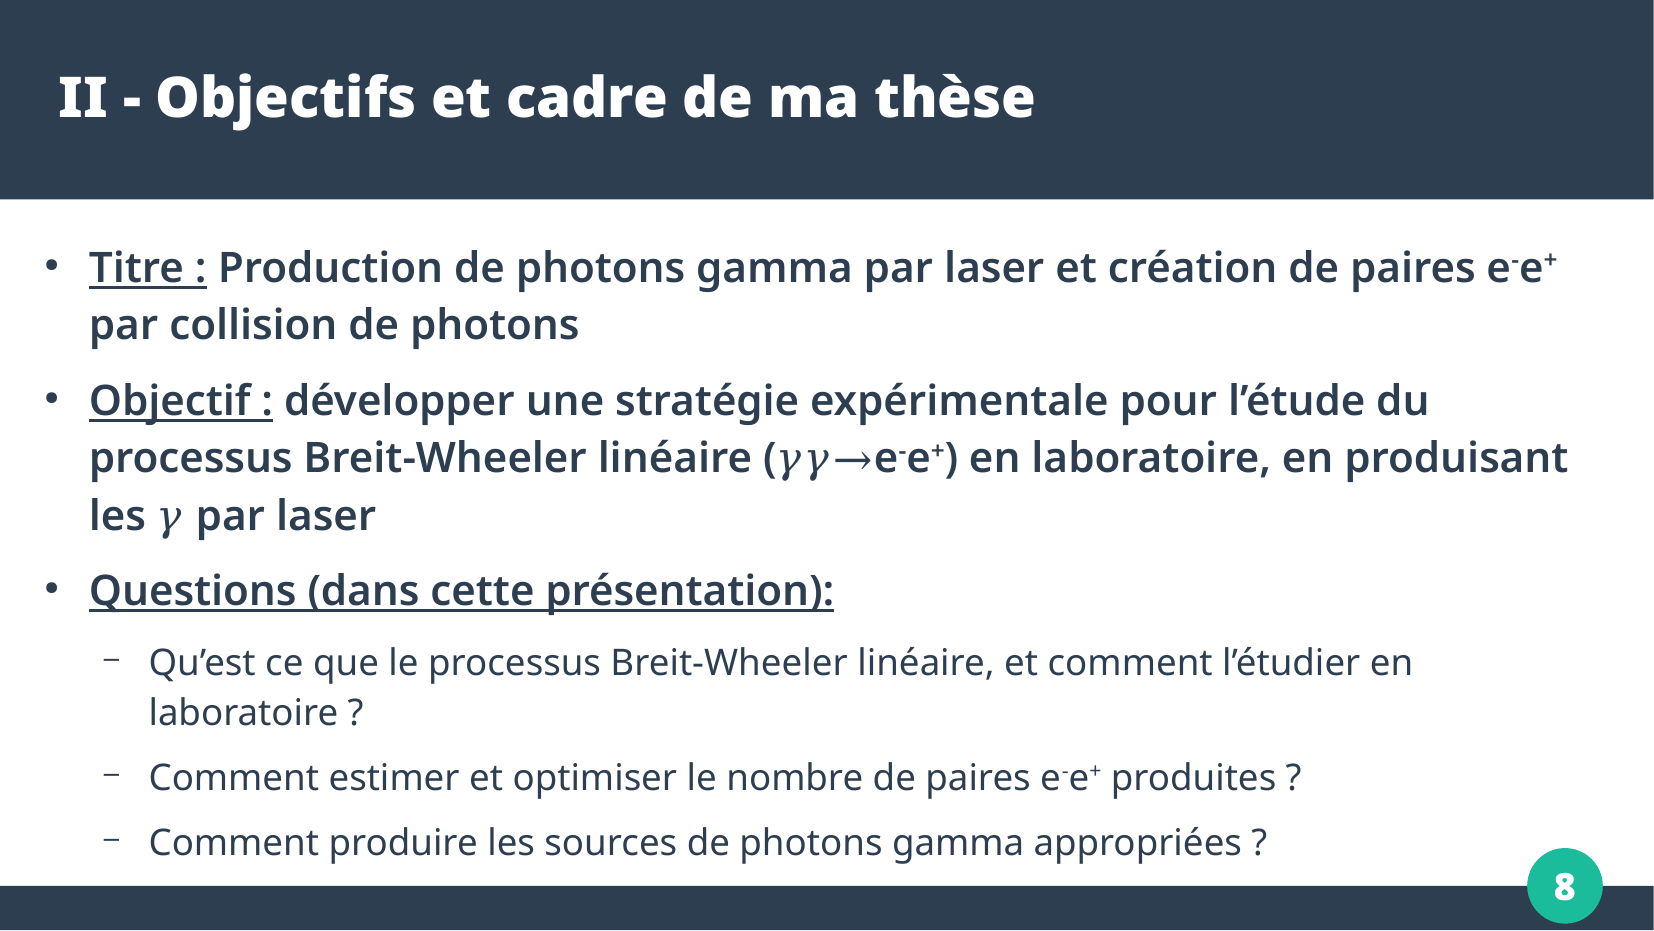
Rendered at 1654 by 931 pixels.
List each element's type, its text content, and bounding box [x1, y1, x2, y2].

list Titre : Production de photons gamma par laser et création de paires e-e+ par collision de photons Objectif : développer une stratégie expérimentale pour l’étude du processus Breit-Wheeler linéaire (𝛾𝛾→e-e+) en laboratoire, en produisant les 𝛾 par laser Questions (dans cette présentation): Qu’est ce que le processus Breit-Wheeler linéaire, et comment l’étudier en laboratoire ? Comment estimer et optimiser le nombre de paires e-e+ produites ? Comment produire les sources de photons gamma appropriées ? [29, 237, 1625, 870]
title II - Objectifs et cadre de ma thèse [59, 37, 1595, 155]
